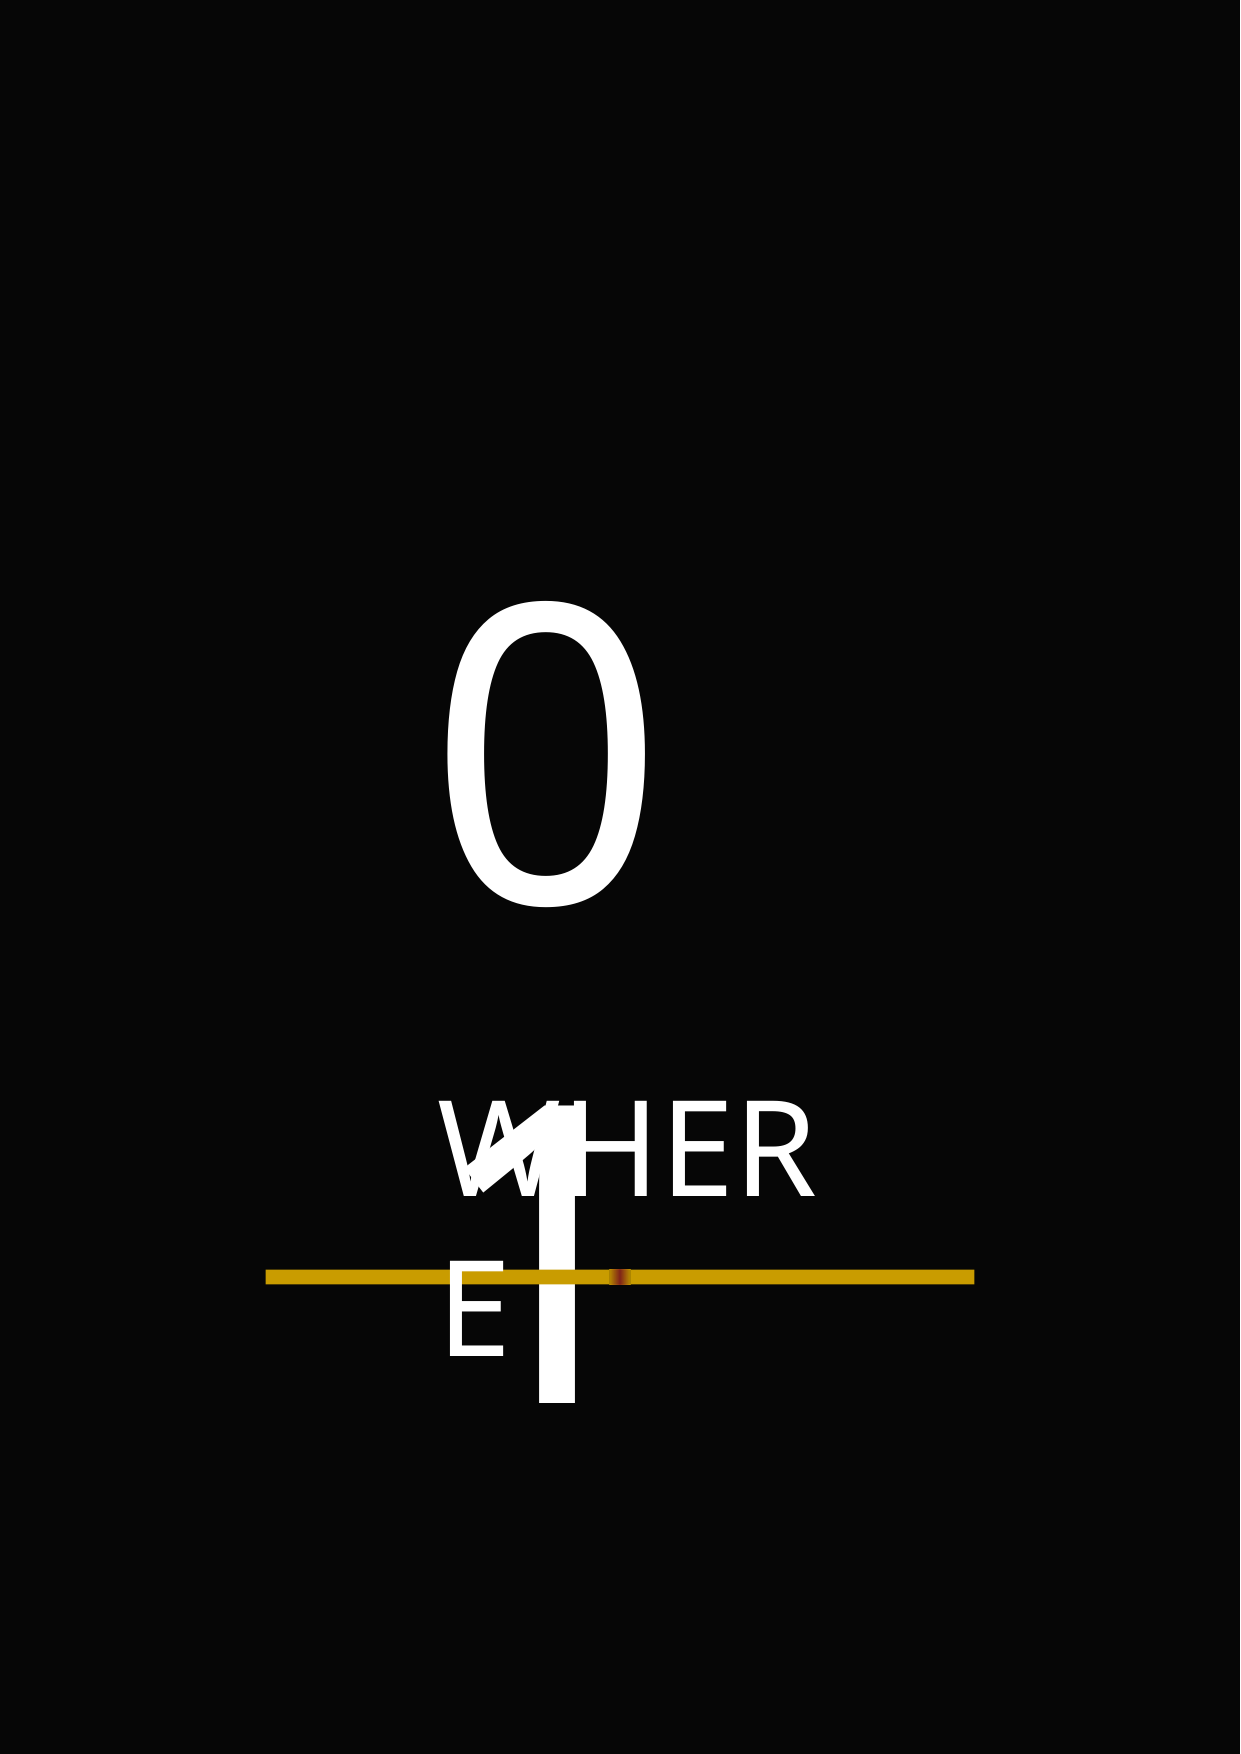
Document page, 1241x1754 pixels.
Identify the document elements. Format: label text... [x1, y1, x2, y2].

text_box 01 [427, 487, 813, 1269]
text_box [462, 1269, 975, 1285]
text_box [265, 1269, 450, 1285]
text_box WHERE [437, 1062, 838, 1270]
text_box 01 [427, 1285, 813, 1486]
